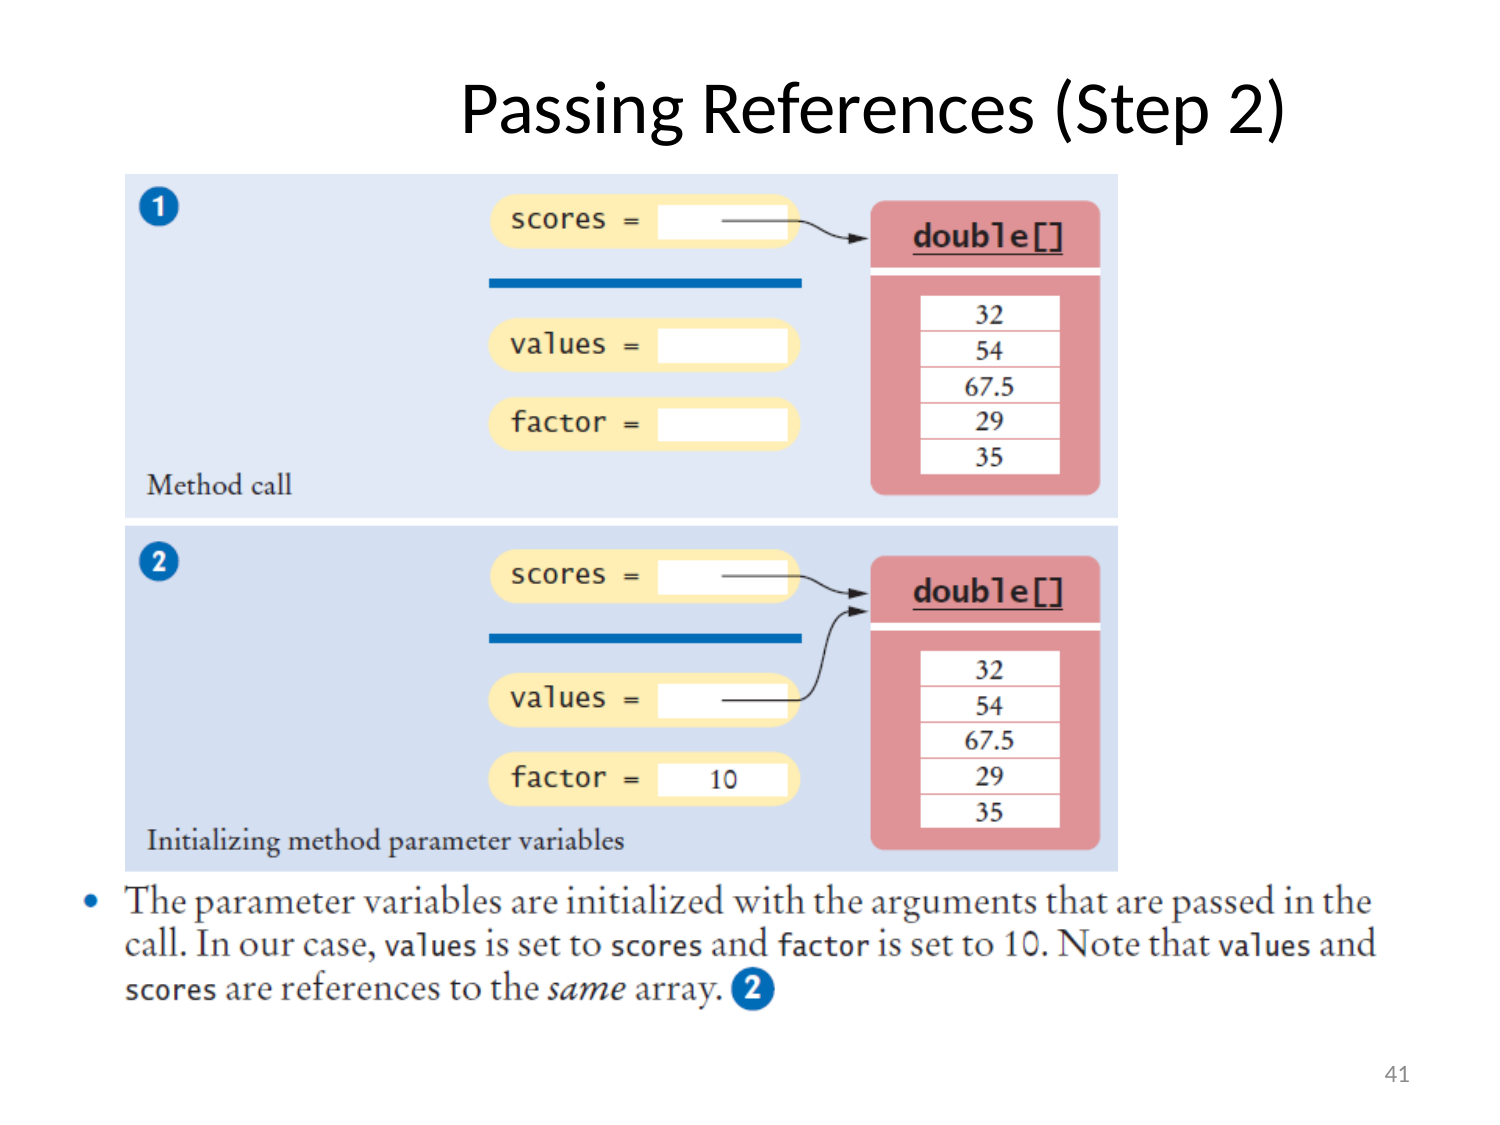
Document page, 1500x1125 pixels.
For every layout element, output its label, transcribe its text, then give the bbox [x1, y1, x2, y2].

picture [62, 174, 1391, 1016]
slide_number <number> [1074, 1042, 1425, 1103]
title Passing References (Step 2) [275, 45, 1475, 163]
